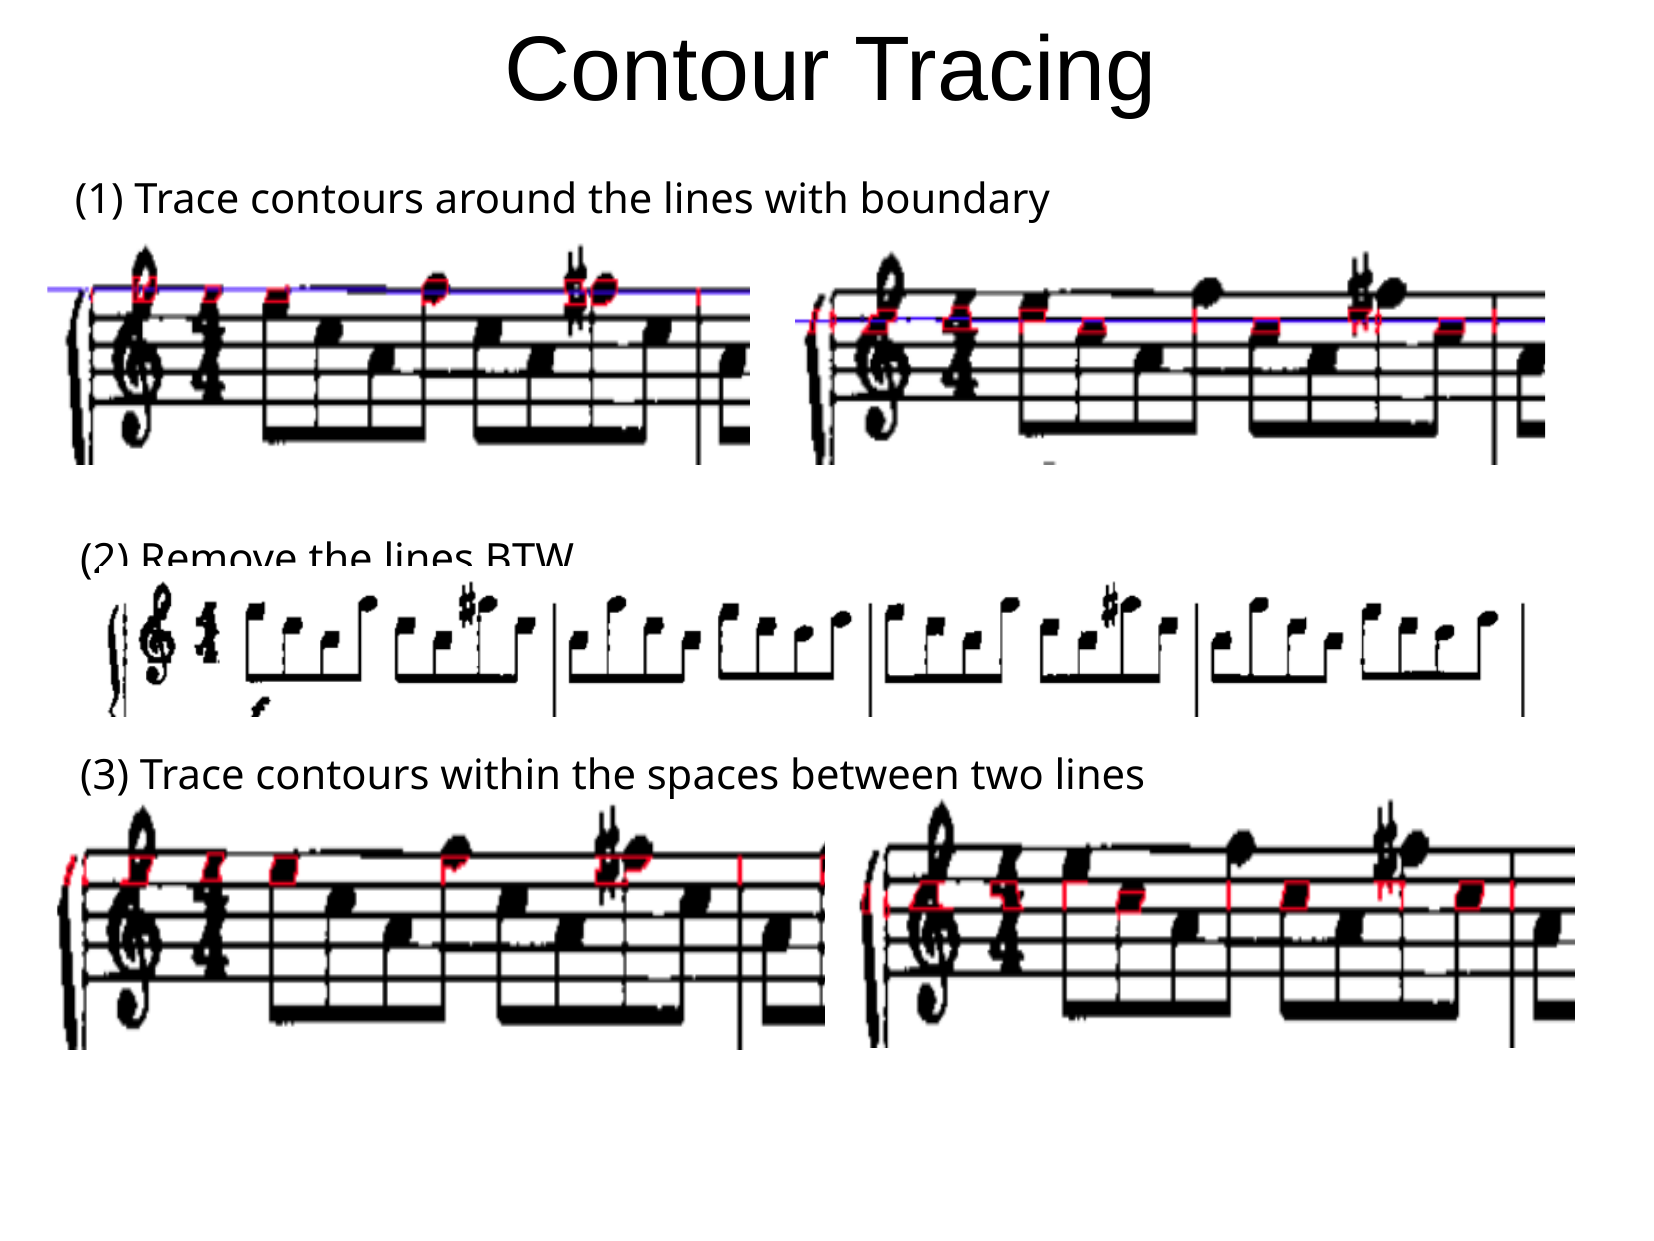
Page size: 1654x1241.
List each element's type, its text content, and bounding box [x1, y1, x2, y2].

picture [795, 240, 1546, 466]
picture [56, 783, 826, 1051]
picture [854, 792, 1576, 1048]
picture [99, 566, 1540, 717]
picture [47, 226, 751, 466]
text_box (2) Remove the lines BTW [65, 521, 1081, 586]
title Contour Tracing [86, 17, 1576, 121]
text_box (1) Trace contours around the lines with boundary [60, 161, 1094, 226]
text_box (3) Trace contours within the spaces between two lines [65, 737, 1231, 802]
